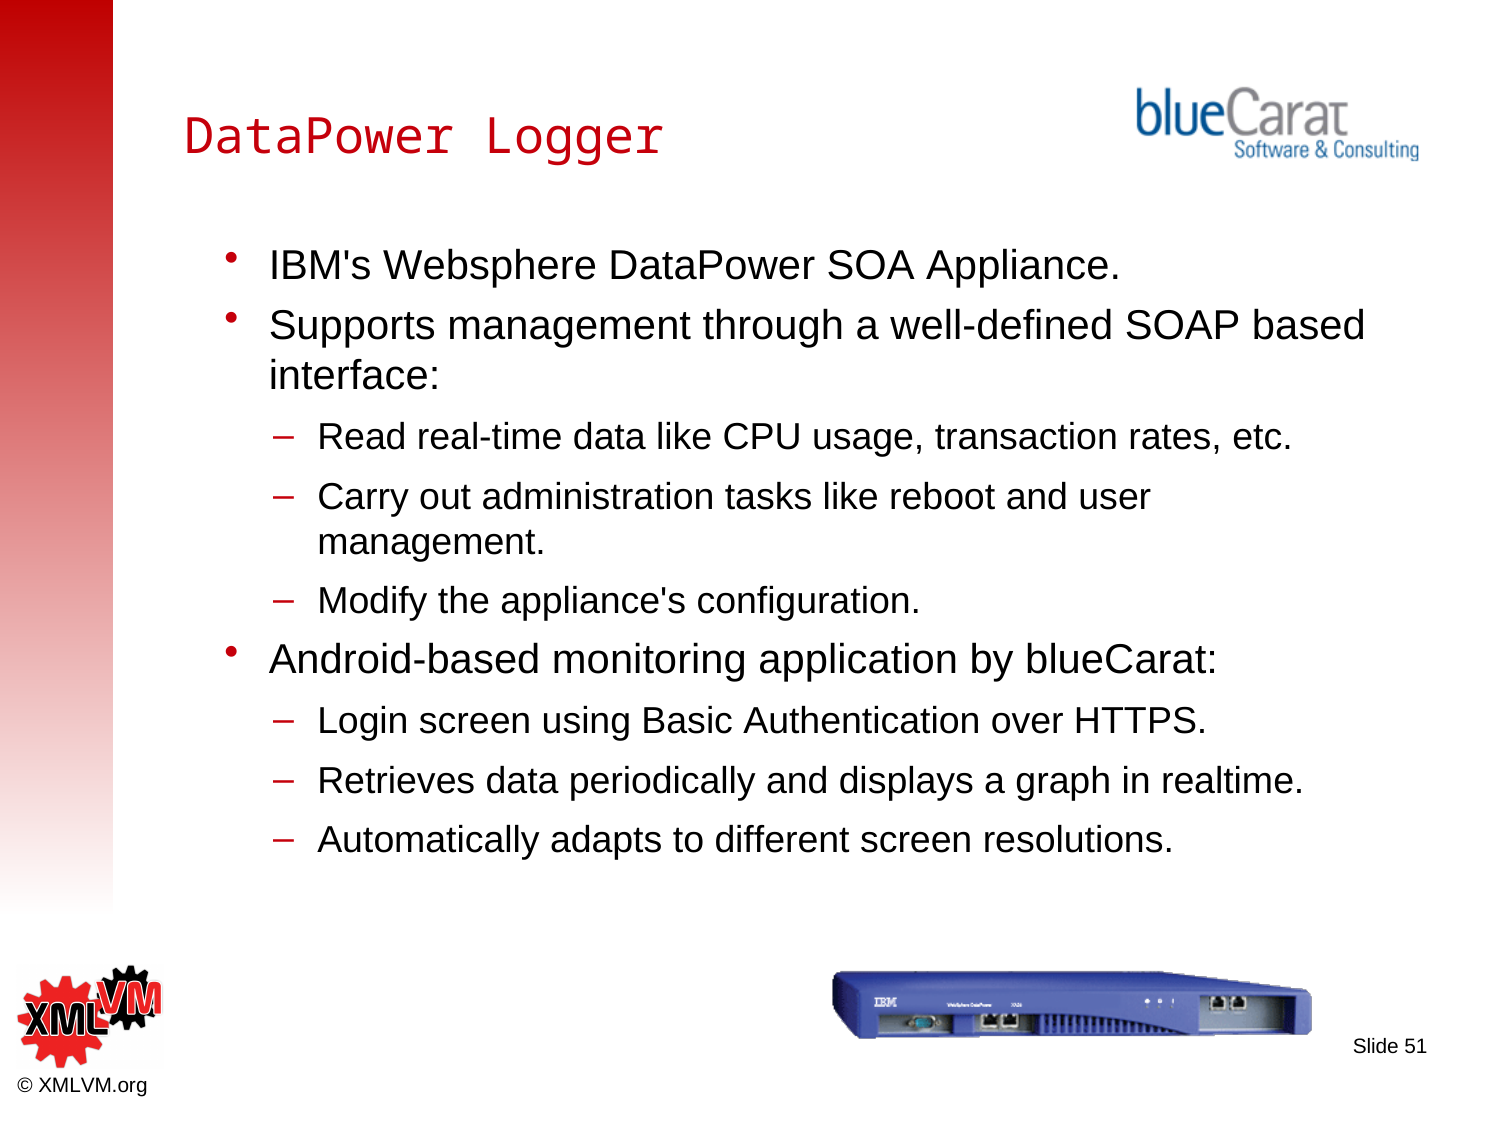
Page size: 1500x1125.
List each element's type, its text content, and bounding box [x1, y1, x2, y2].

picture [767, 917, 1359, 1093]
picture [16, 964, 164, 1069]
title DataPower Logger [170, 67, 1447, 207]
list IBM's Websphere DataPower SOA Appliance. Supports management through a well-defined SOAP based interface: Read real-time data like CPU usage, transaction rates, etc. Carry out administration tasks like reboot and user management. Modify the appliance's configuration. Android-based monitoring application by blueCarat: Login screen using Basic Authentication over HTTPS. Retrieves data periodically and displays a graph in realtime. Automatically adapts to different screen resolutions. [224, 237, 1388, 886]
picture [1122, 69, 1435, 178]
